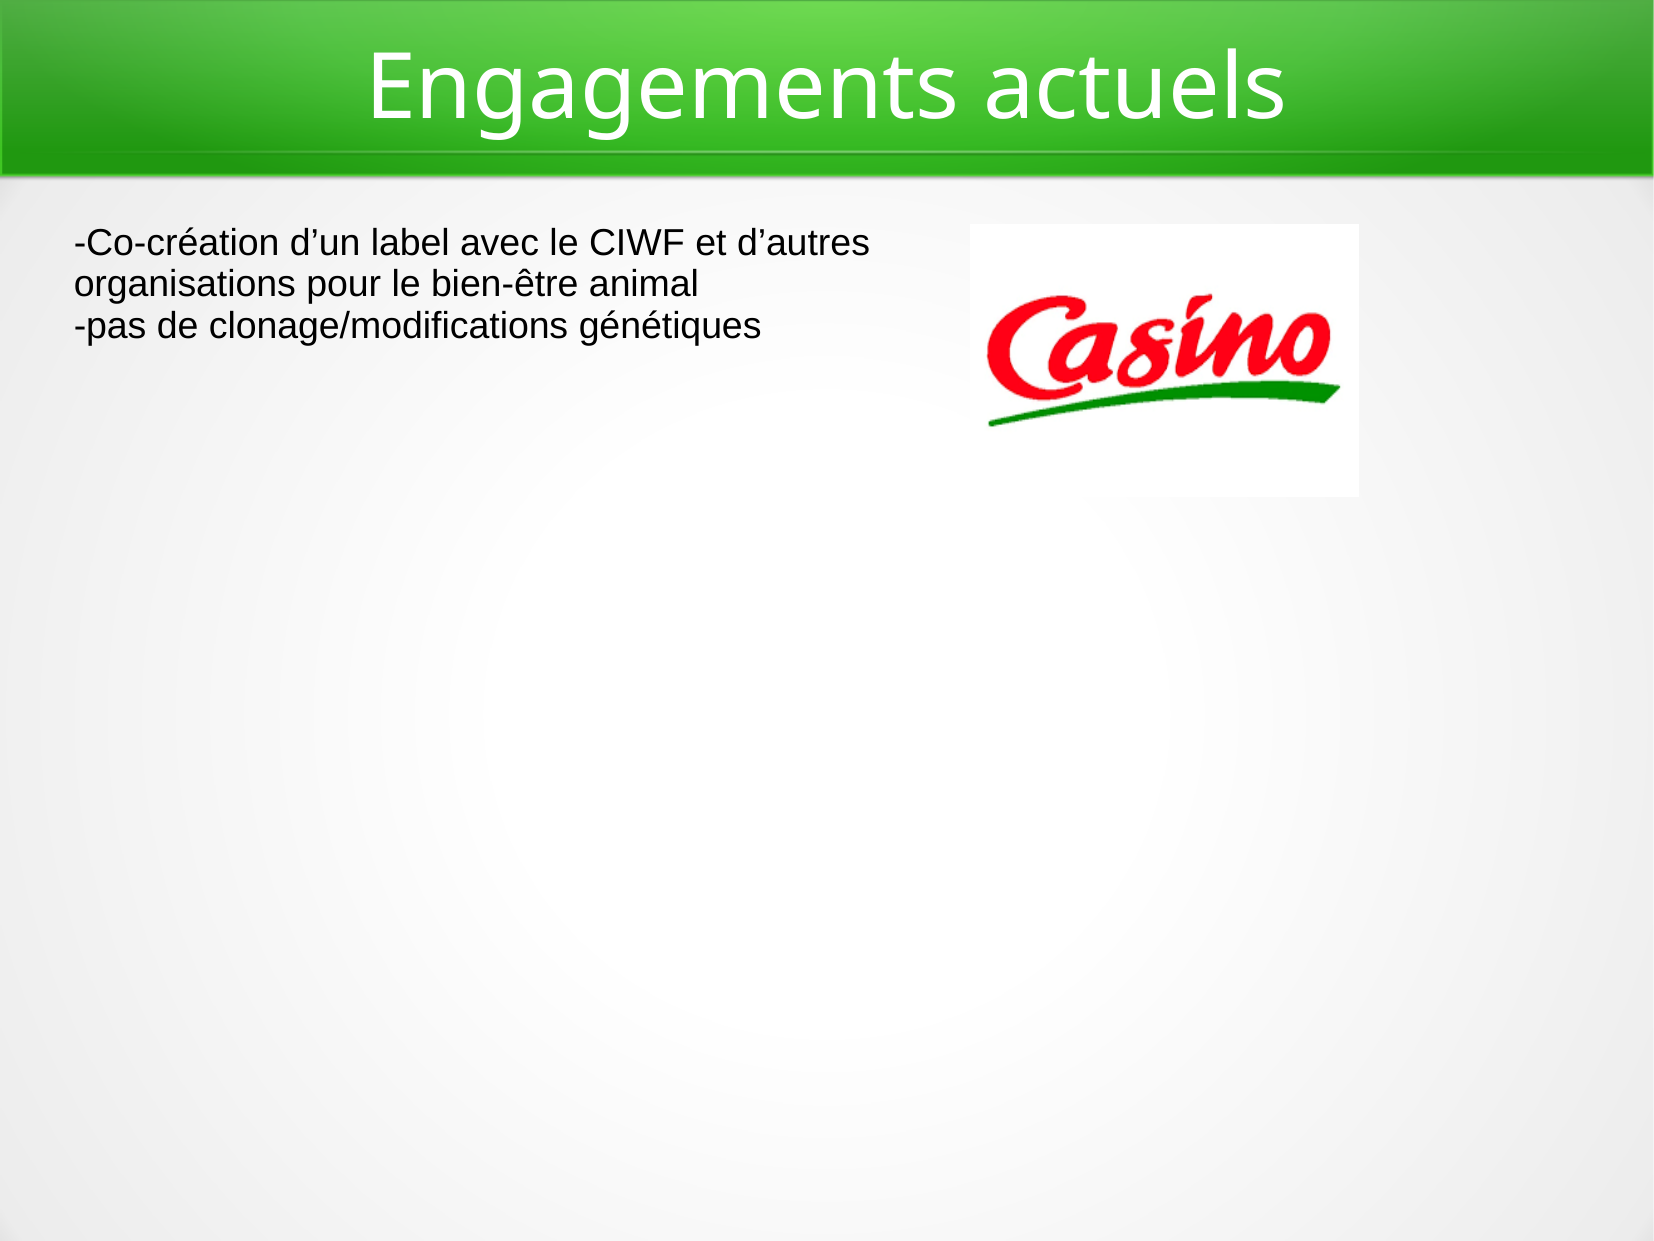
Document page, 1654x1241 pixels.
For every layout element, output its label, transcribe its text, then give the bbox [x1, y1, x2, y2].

title Engagements actuels [82, 11, 1571, 154]
picture [0, 0, 1654, 1241]
text_box -Co-création d’un label avec le CIWF et d’autres organisations pour le bien-être animal -pas de clonage/modifications génétiques [59, 213, 993, 355]
